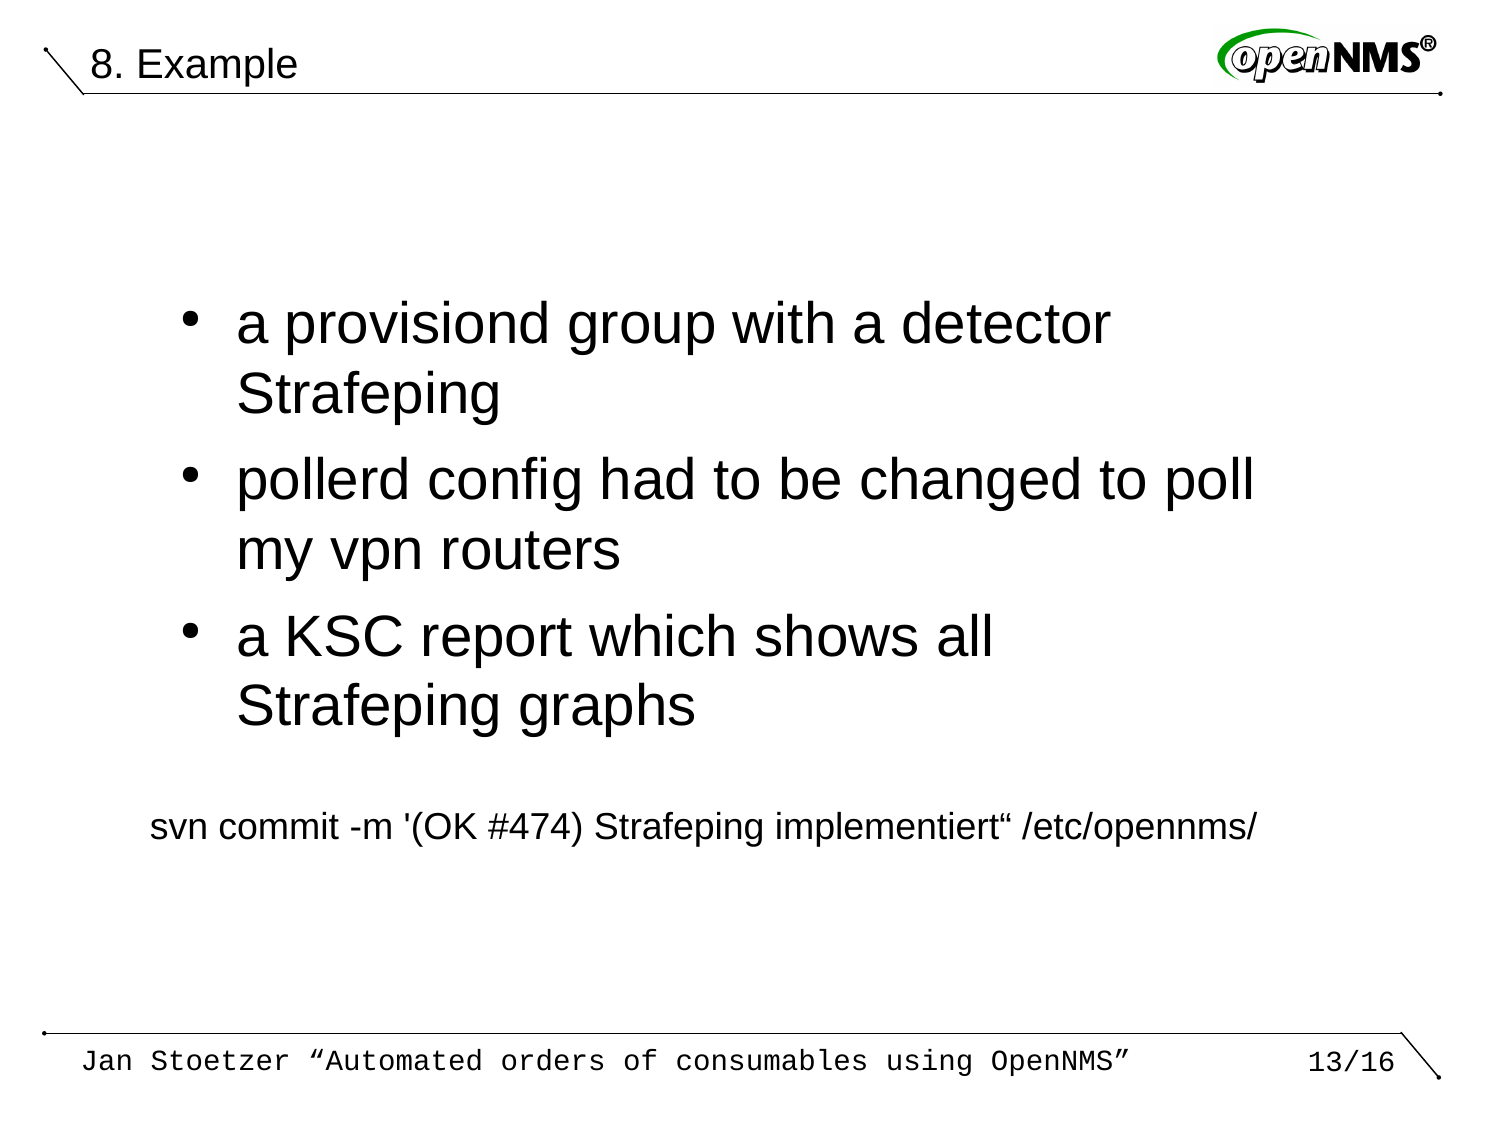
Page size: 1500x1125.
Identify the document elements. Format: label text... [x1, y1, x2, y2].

title 8. Example [90, 29, 691, 94]
list a provisiond group with a detector Strafeping pollerd config had to be changed to poll my vpn routers a KSC report which shows all Strafeping graphs [180, 285, 1261, 766]
text_box svn commit -m '(OK #474) Strafeping implementiert“ /etc/opennms/ [135, 795, 1396, 855]
picture [1213, 24, 1441, 87]
